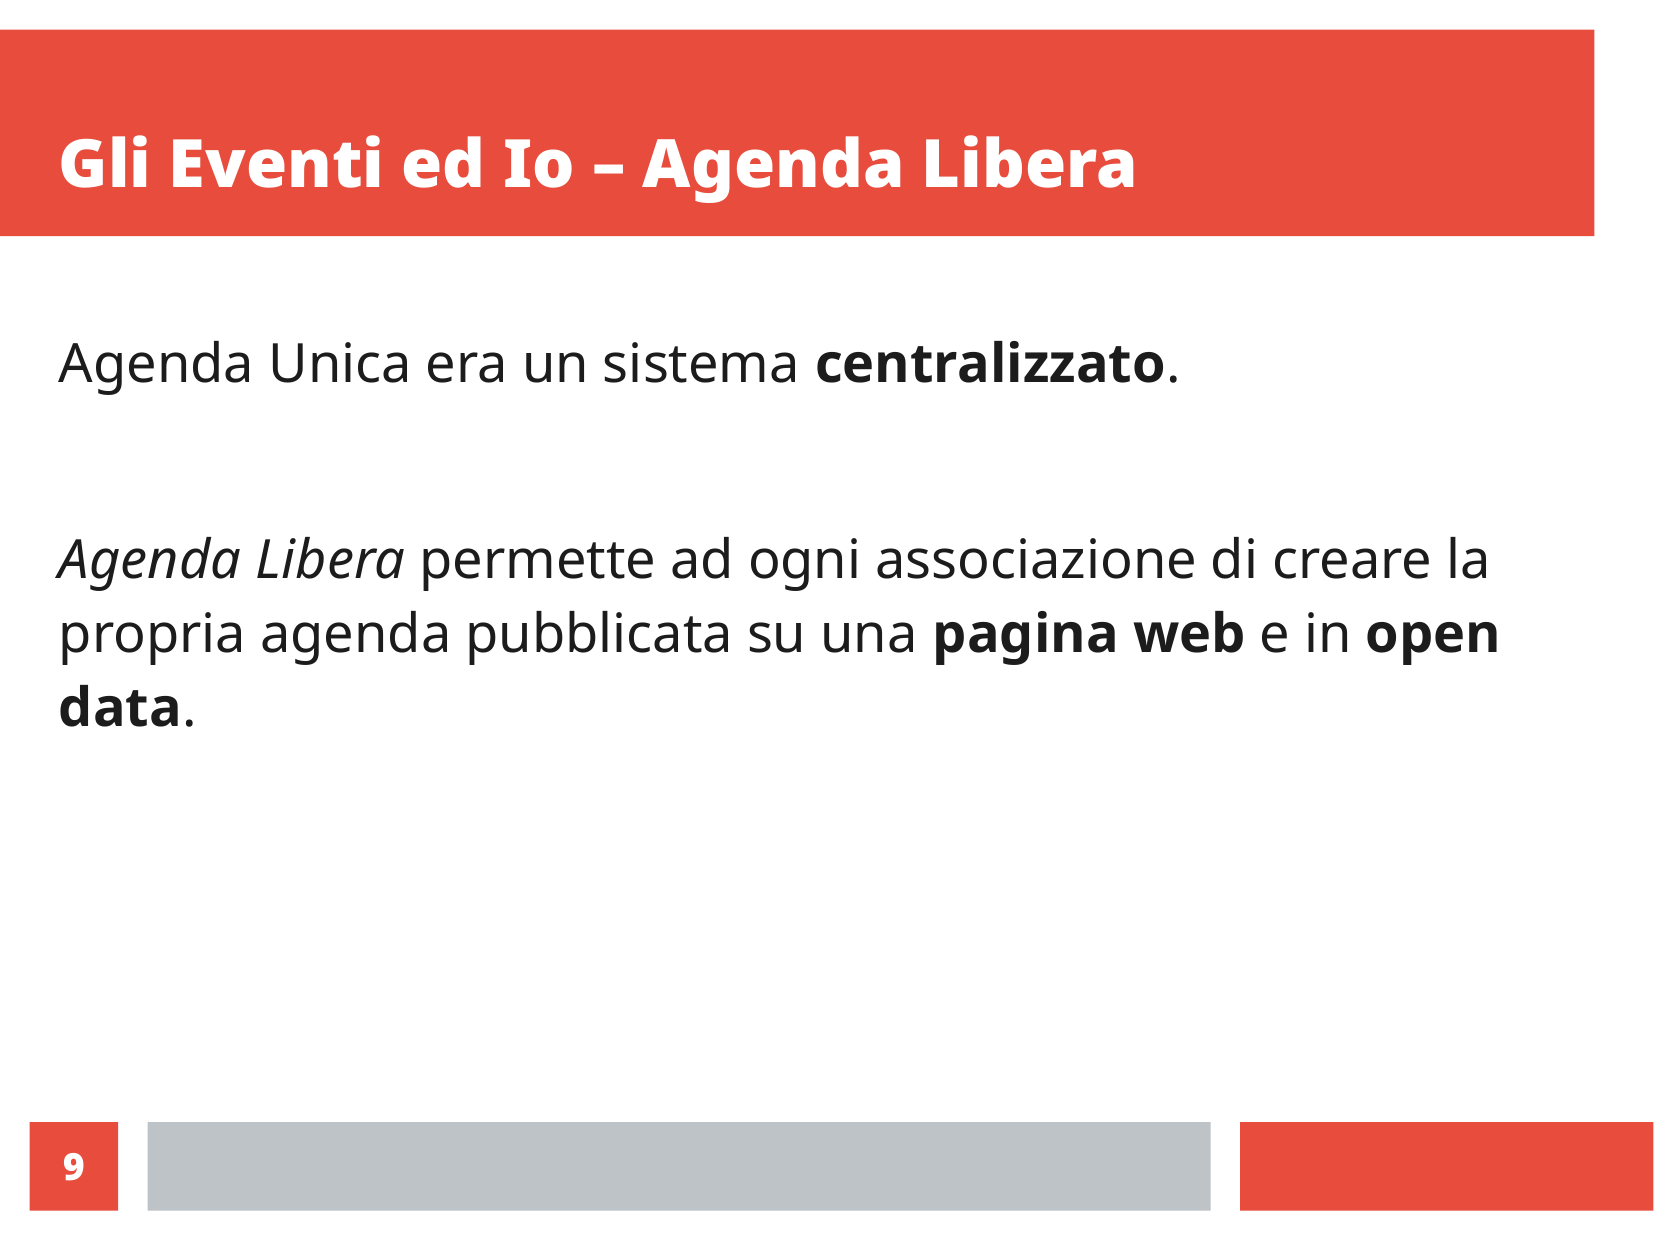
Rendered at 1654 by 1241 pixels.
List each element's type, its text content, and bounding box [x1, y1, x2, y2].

list Agenda Unica era un sistema centralizzato. Agenda Libera permette ad ogni associazione di creare la propria agenda pubblicata su una pagina web e in open data. [59, 324, 1565, 1093]
title Gli Eventi ed Io – Agenda Libera [59, 59, 1595, 207]
